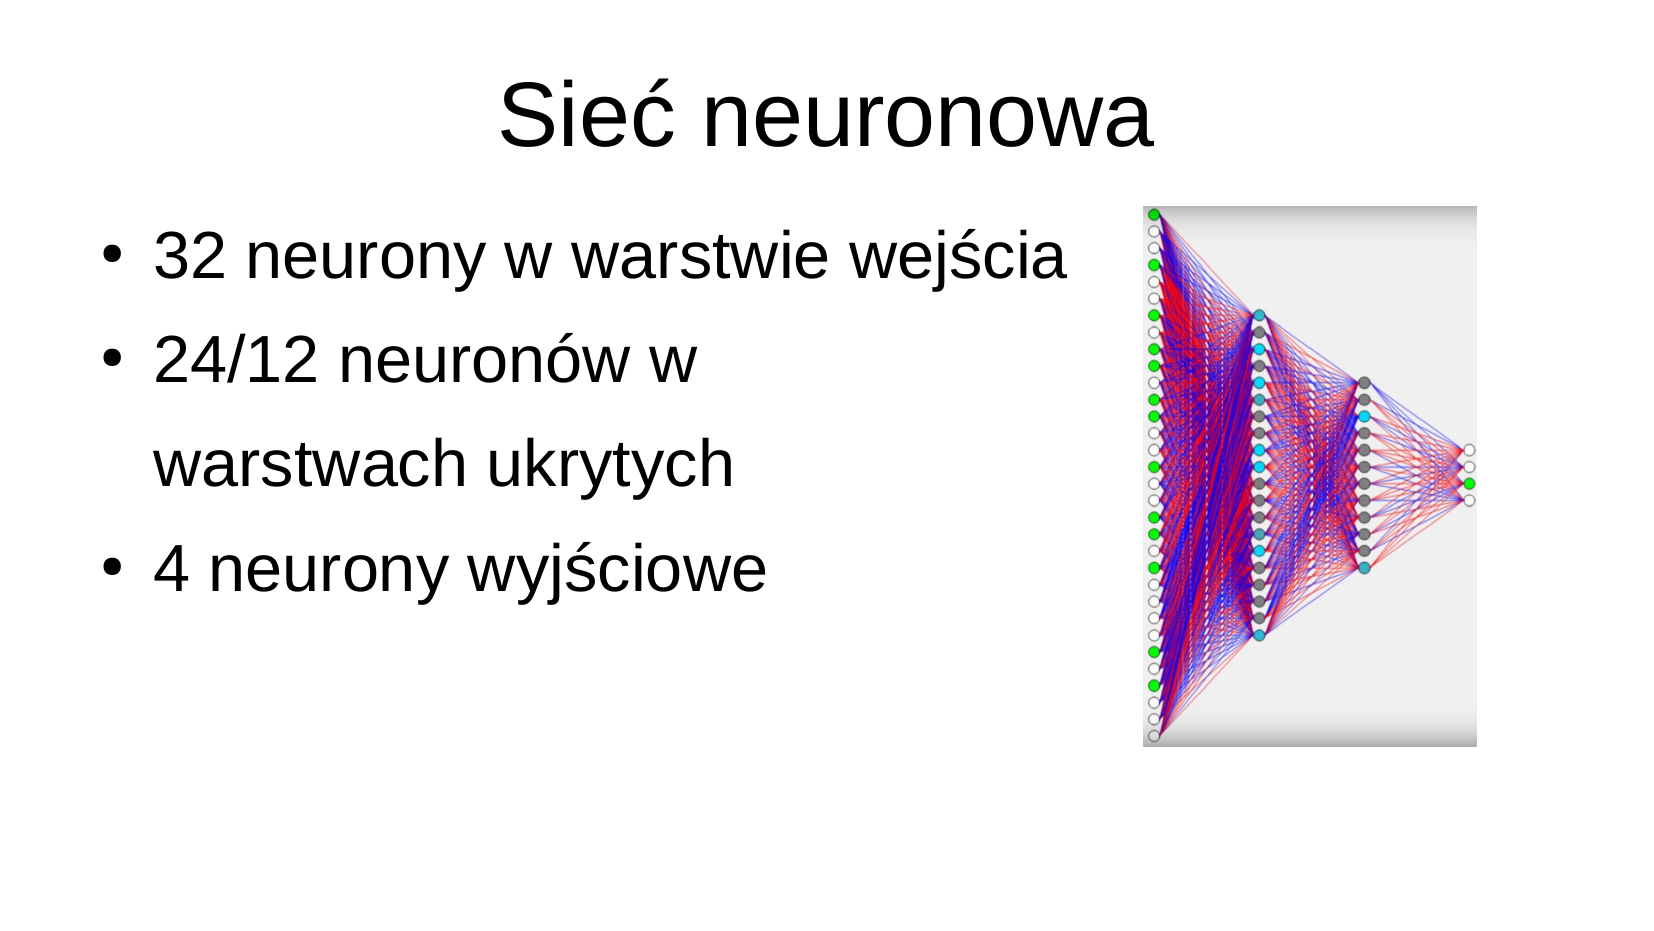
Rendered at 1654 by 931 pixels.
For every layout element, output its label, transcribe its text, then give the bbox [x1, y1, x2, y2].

title Sieć neuronowa [82, 37, 1571, 193]
picture [1143, 206, 1477, 747]
list 32 neurony w warstwie wejścia 24/12 neuronów w warstwach ukrytych 4 neurony wyjściowe [82, 217, 1571, 758]
